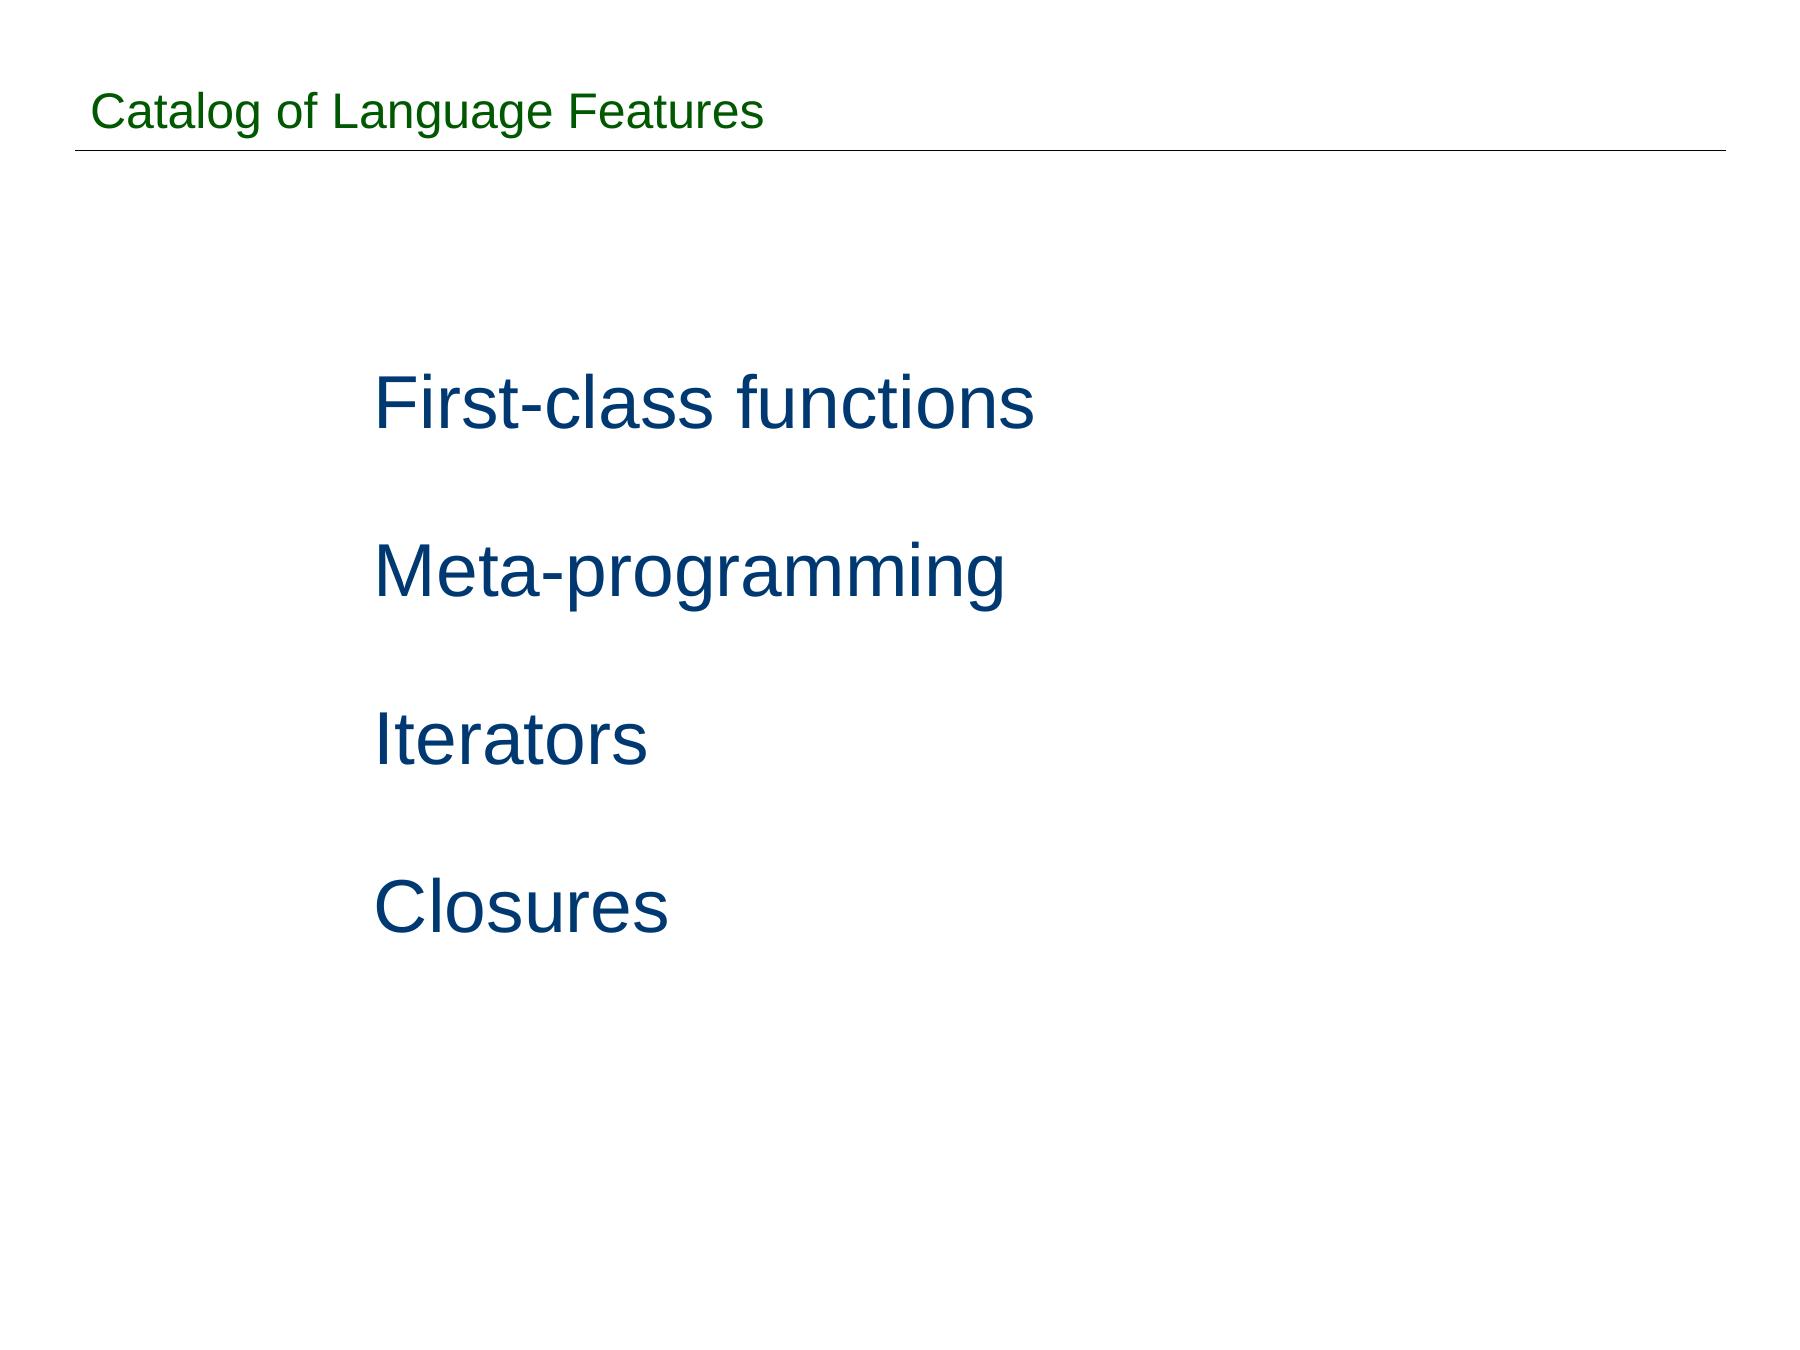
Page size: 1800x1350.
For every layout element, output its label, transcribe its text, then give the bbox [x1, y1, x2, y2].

text_box First-class functions Meta-programming Iterators Closures [359, 269, 1800, 1081]
title Catalog of Language Features [90, 38, 1710, 147]
